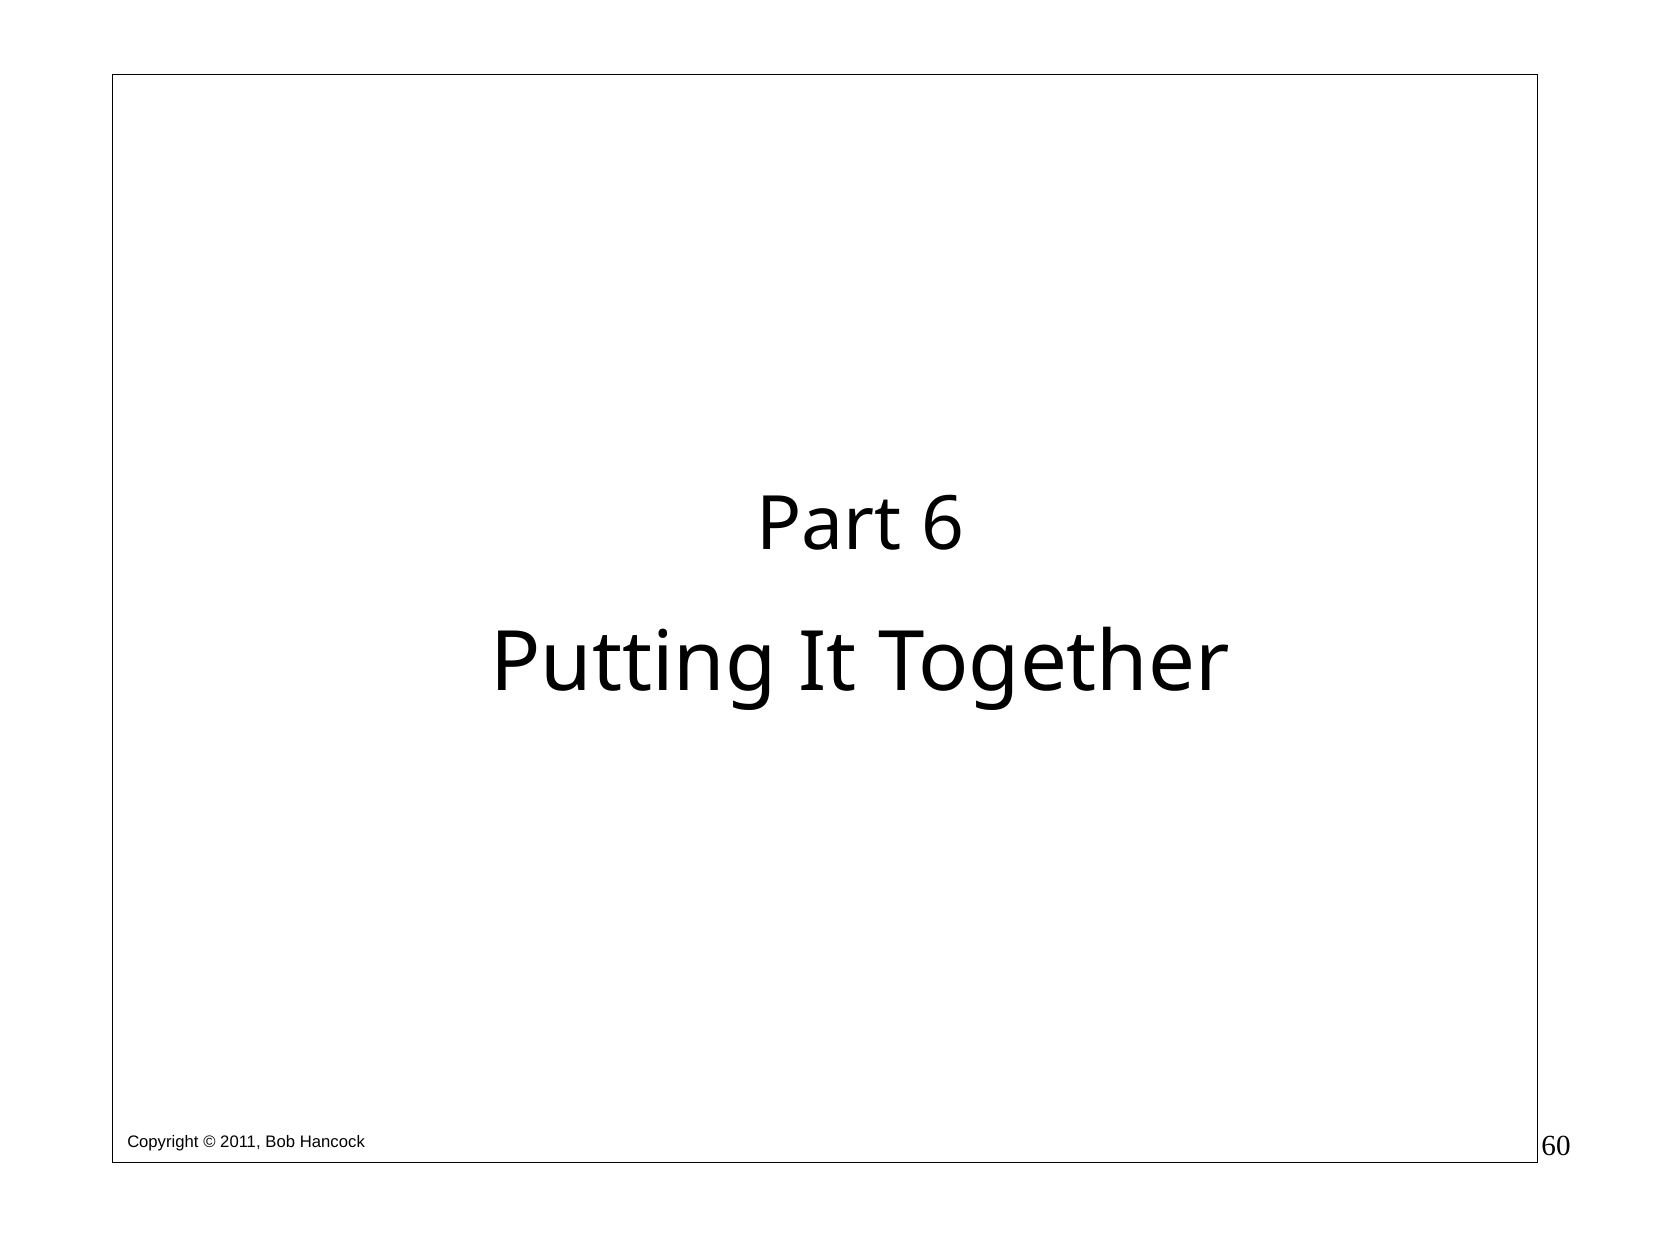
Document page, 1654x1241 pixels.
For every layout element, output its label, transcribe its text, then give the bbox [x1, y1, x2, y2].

text_box Copyright © 2011, Bob Hancock [112, 1125, 381, 1159]
list Part 6 Putting It Together [150, 262, 1501, 1126]
